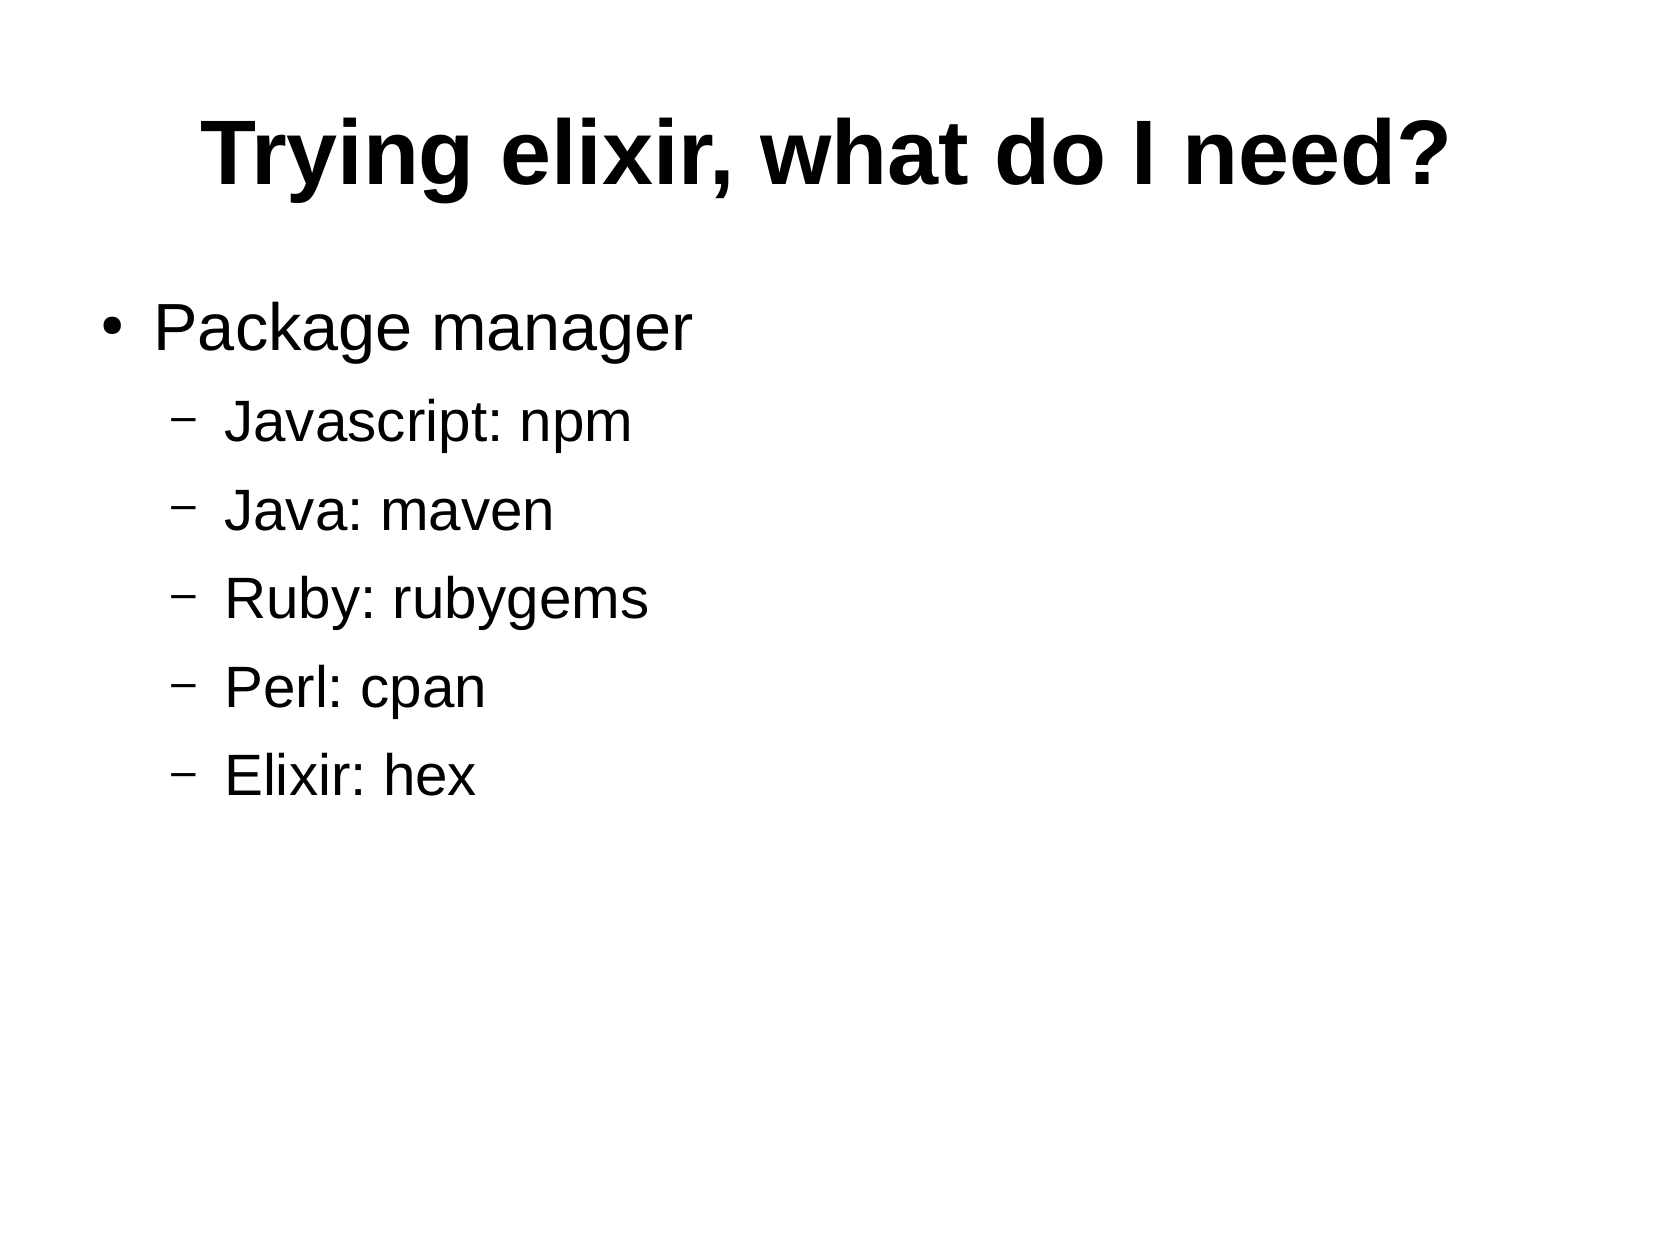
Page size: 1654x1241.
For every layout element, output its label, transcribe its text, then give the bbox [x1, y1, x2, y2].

list Package manager Javascript: npm Java: maven Ruby: rubygems Perl: cpan Elixir: hex [82, 290, 1571, 1010]
title Trying elixir, what do I need? [82, 49, 1571, 257]
